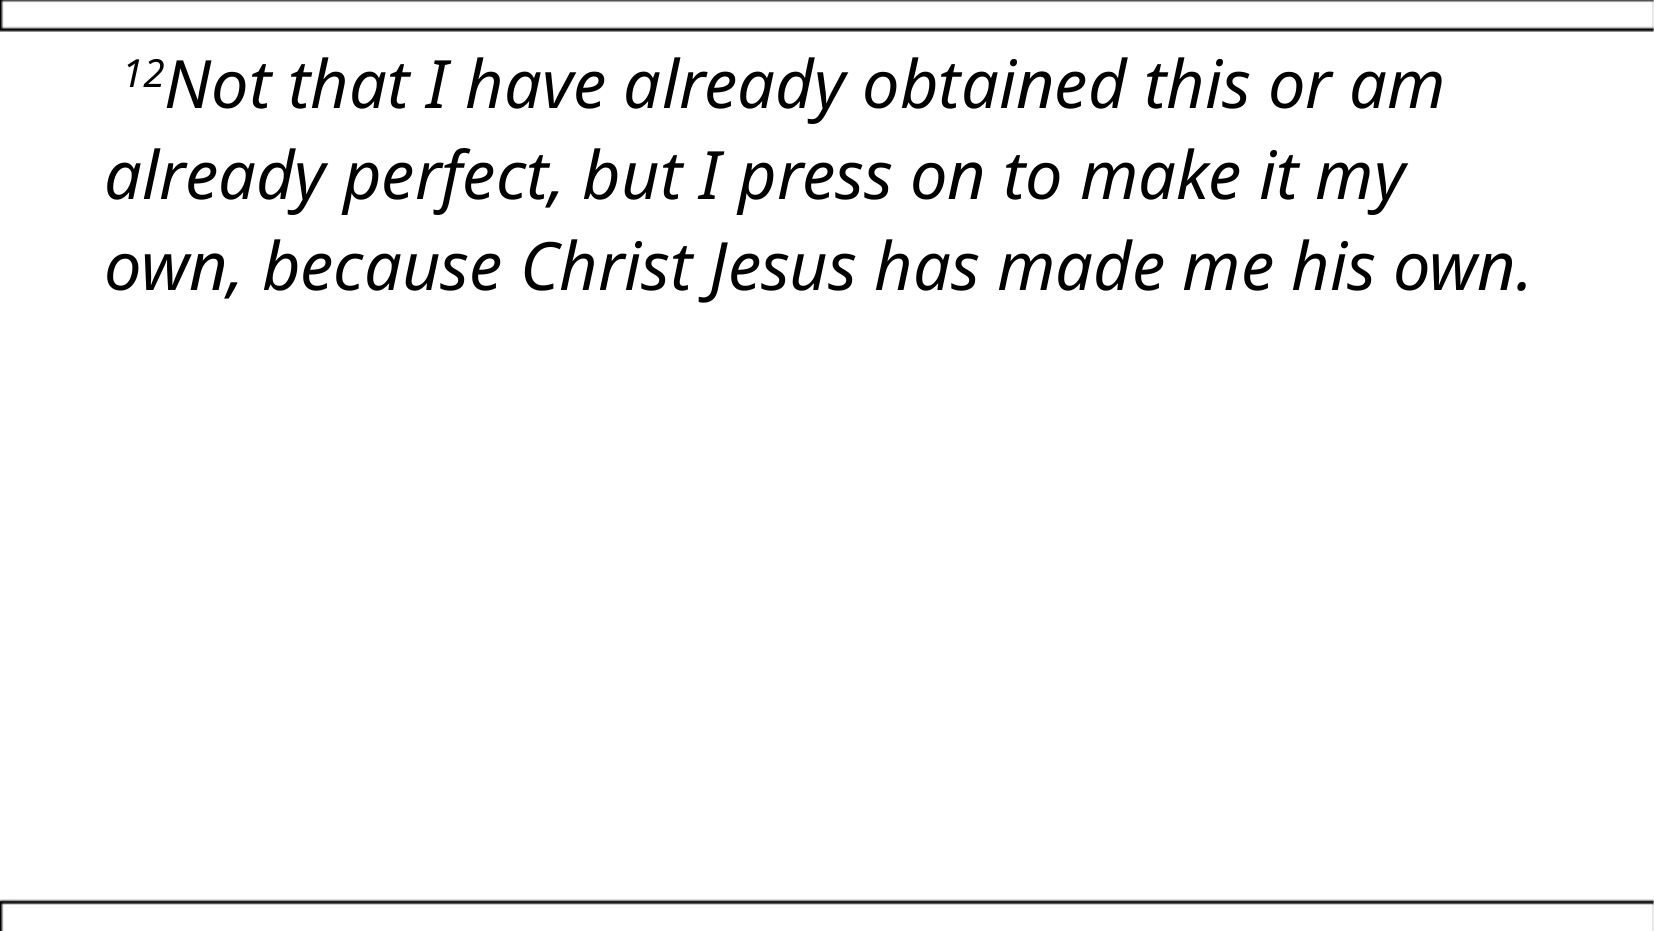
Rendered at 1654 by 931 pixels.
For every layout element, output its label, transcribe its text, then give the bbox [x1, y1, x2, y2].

text_box 12Not that I have already obtained this or am already perfect, but I press on to make it my own, because Christ Jesus has made me his own. [90, 30, 1576, 346]
picture [0, 0, 1654, 931]
